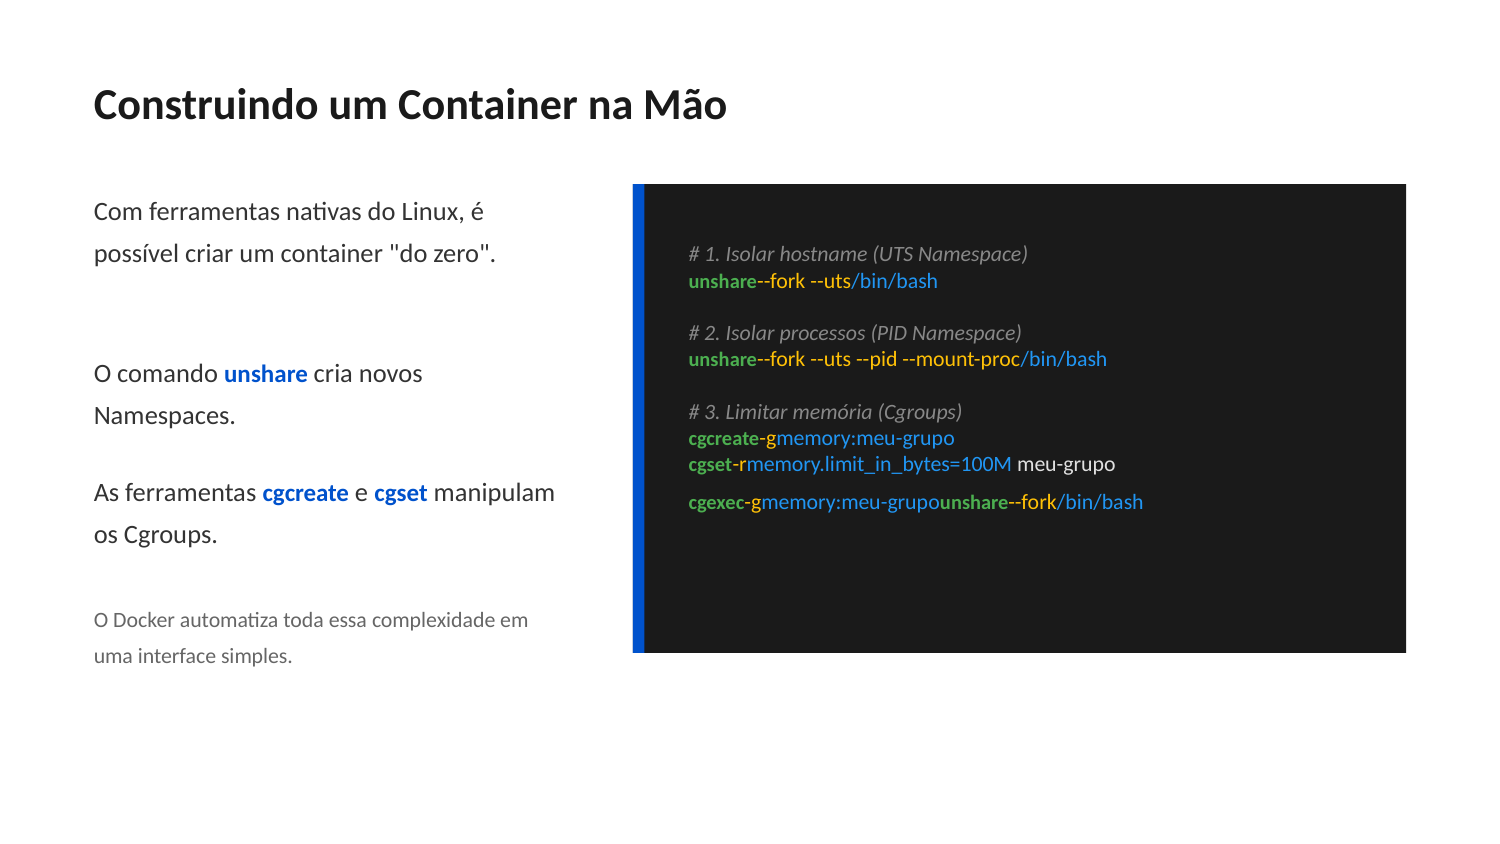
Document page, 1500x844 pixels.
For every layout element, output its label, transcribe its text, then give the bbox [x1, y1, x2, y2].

text_box [632, 570, 1407, 653]
text_box As ferramentas cgcreate e cgset manipulam os Cgroups. [93, 465, 563, 549]
text_box O comando unshare cria novos Namespaces. [93, 345, 563, 430]
text_box # 1. Isolar hostname (UTS Namespace) unshare--fork --uts/bin/bash # 2. Isolar processos (PID Namespace) unshare--fork --uts --pid --mount-proc/bin/bash # 3. Limitar memória (Cgroups) cgcreate-gmemory:meu-grupo cgset-rmemory.limit_in_bytes=100M meu-grupo cgexec-gmemory:meu-grupounshare--fork/bin/bash [632, 184, 1407, 570]
text_box Com ferramentas nativas do Linux, é possível criar um container "do zero". [93, 184, 563, 268]
text_box Construindo um Container na Mão [93, 70, 729, 129]
text_box O Docker automatiza toda essa complexidade em uma interface simples. [93, 596, 563, 668]
